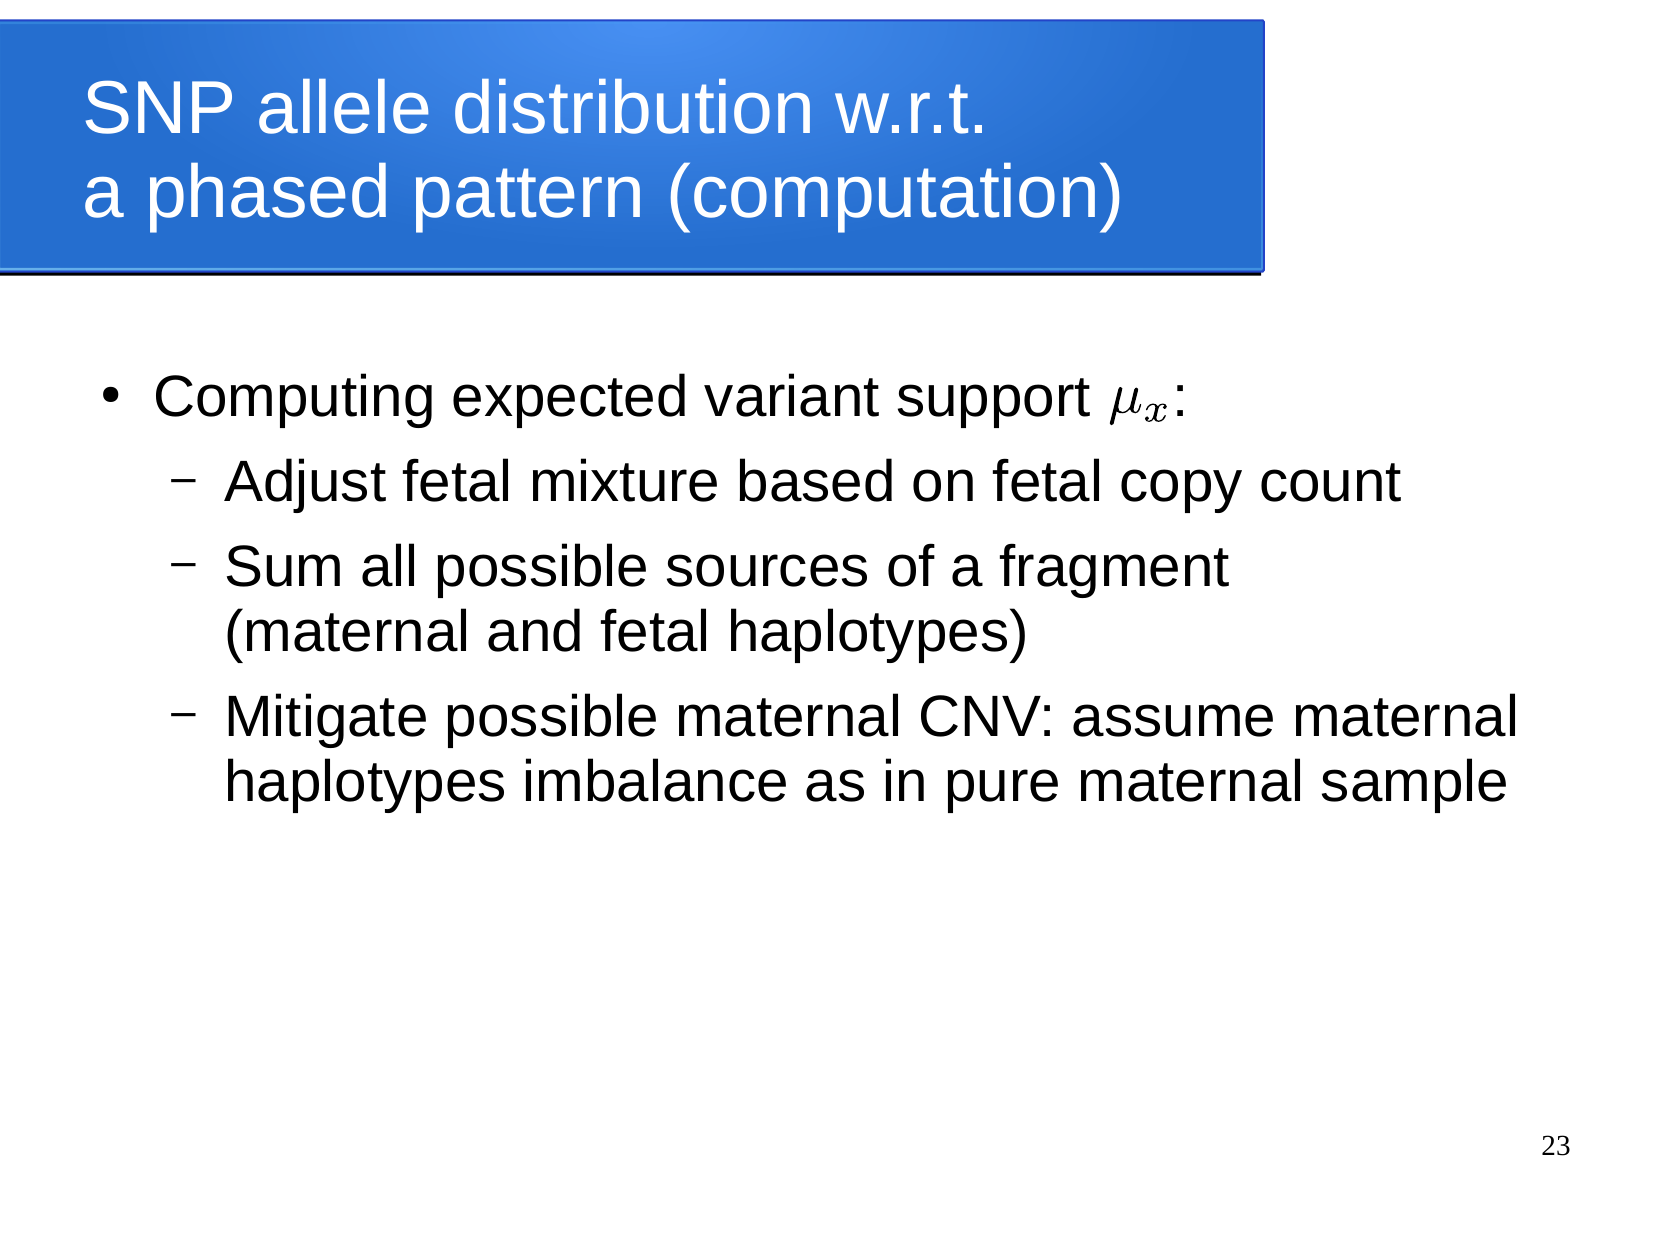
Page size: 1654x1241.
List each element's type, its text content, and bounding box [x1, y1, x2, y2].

title SNP allele distribution w.r.t. a phased pattern (computation) [82, 47, 1235, 252]
text_box [1107, 386, 1170, 426]
list Computing expected variant support : Adjust fetal mixture based on fetal copy count Sum all possible sources of a fragment (maternal and fetal haplotypes) Mitigate possible maternal CNV: assume maternal haplotypes imbalance as in pure maternal sample [82, 364, 1571, 1084]
